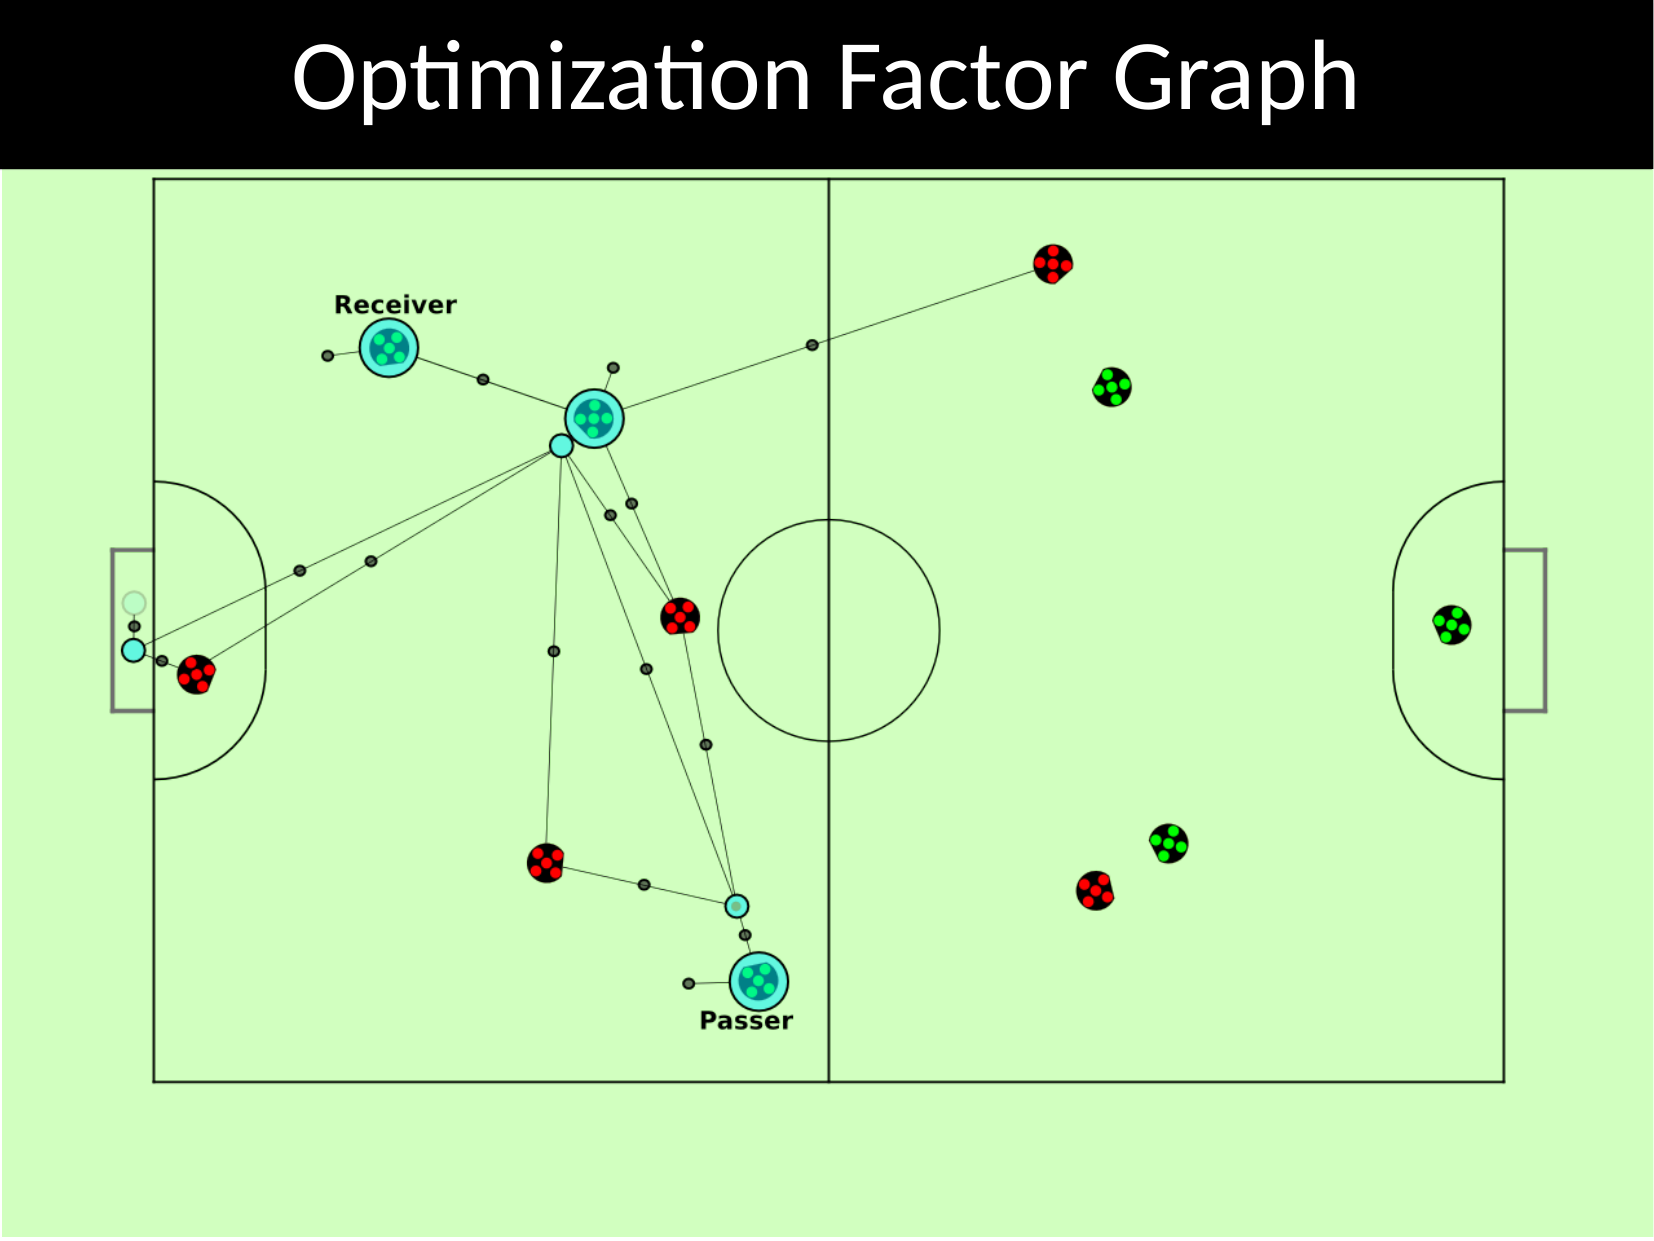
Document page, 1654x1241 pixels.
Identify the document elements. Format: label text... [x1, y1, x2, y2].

title Optimization Factor Graph [0, 0, 1654, 169]
picture [2, 169, 1654, 1237]
